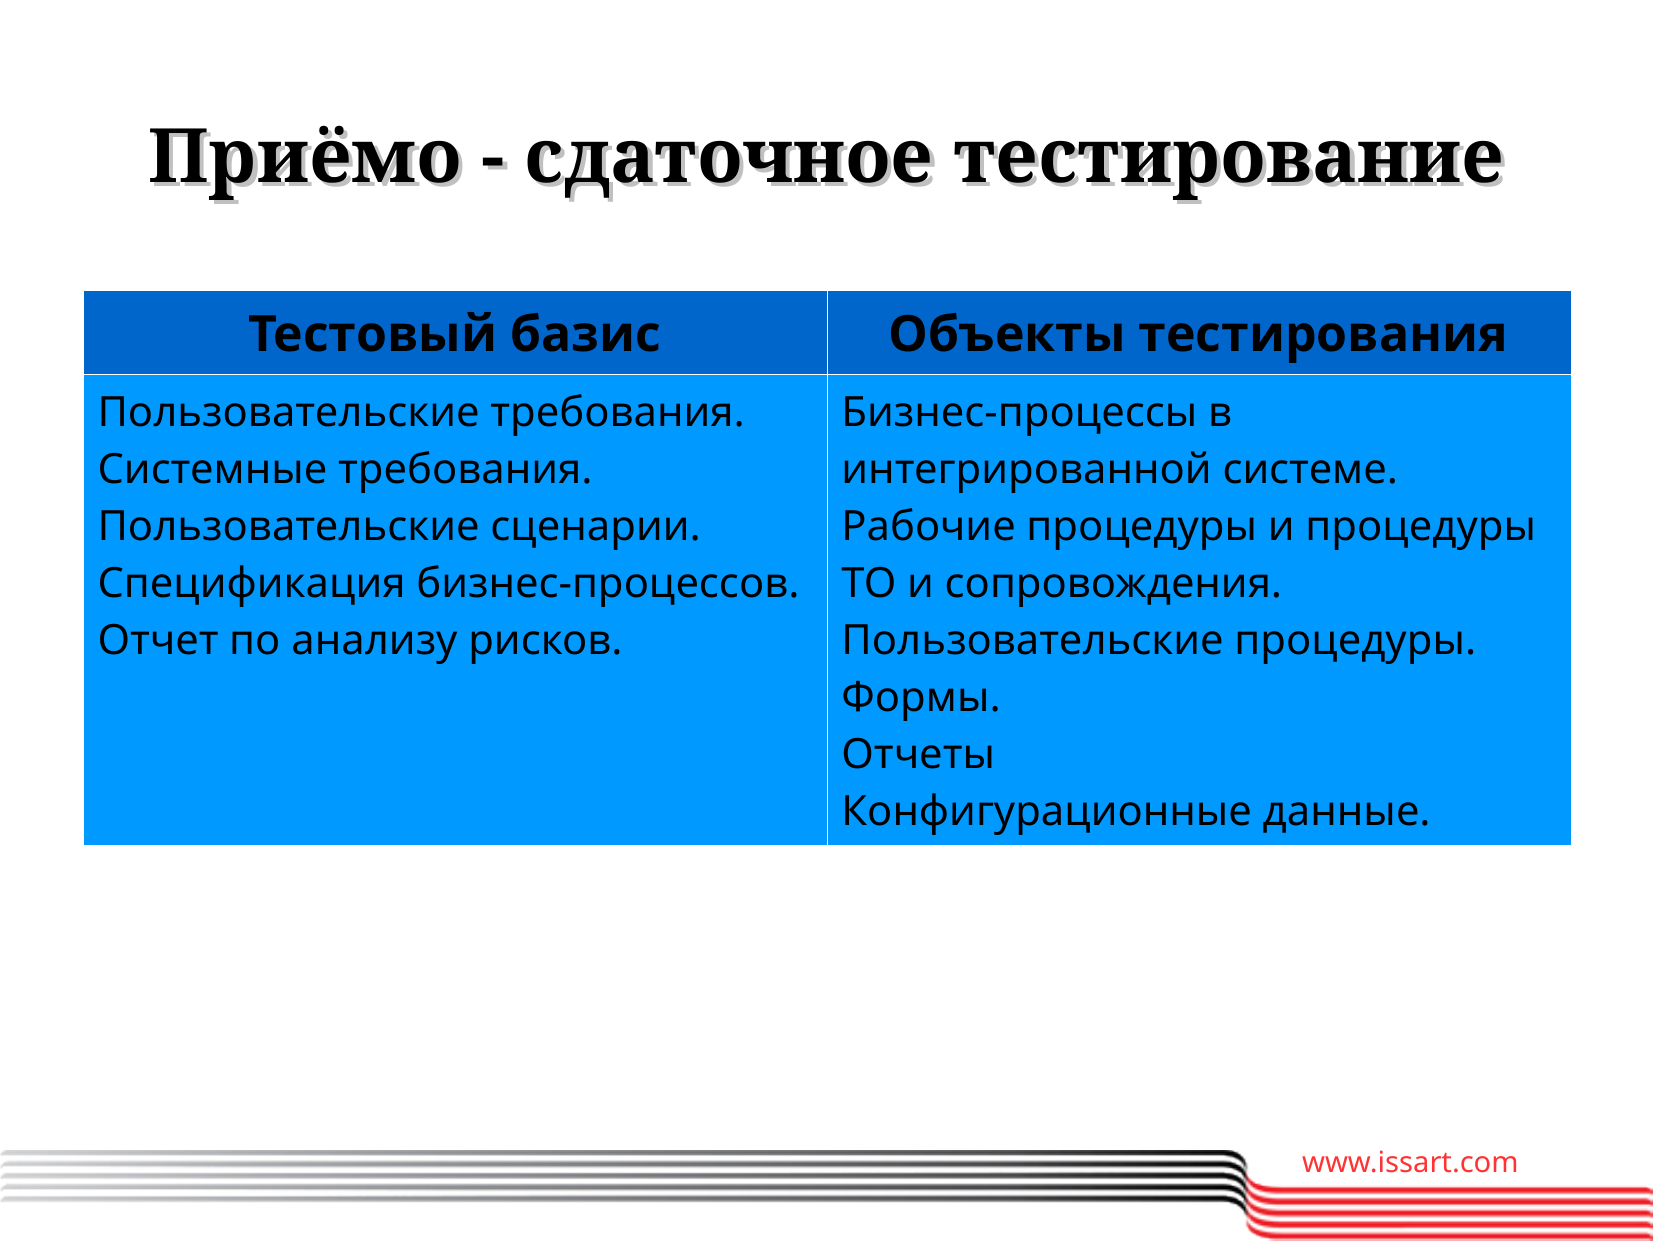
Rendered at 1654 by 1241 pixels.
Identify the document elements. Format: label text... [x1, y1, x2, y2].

table_header Объекты тестирования [828, 291, 1571, 374]
picture [0, 1150, 1653, 1241]
text_box www.issart.com [1287, 1133, 1619, 1184]
table_cell Пользовательские требования. Системные требования. Пользовательские сценарии. Спецификация бизнес-процессов. Отчет по анализу рисков. [84, 375, 827, 845]
table_header Тестовый базис [84, 291, 827, 374]
table_cell Бизнес-процессы в интегрированной системе. Рабочие процедуры и процедуры ТО и сопровождения. Пользовательские процедуры. Формы. Отчеты Конфигурационные данные. [828, 375, 1571, 845]
title Приёмо - сдаточное тестирование [82, 49, 1571, 257]
